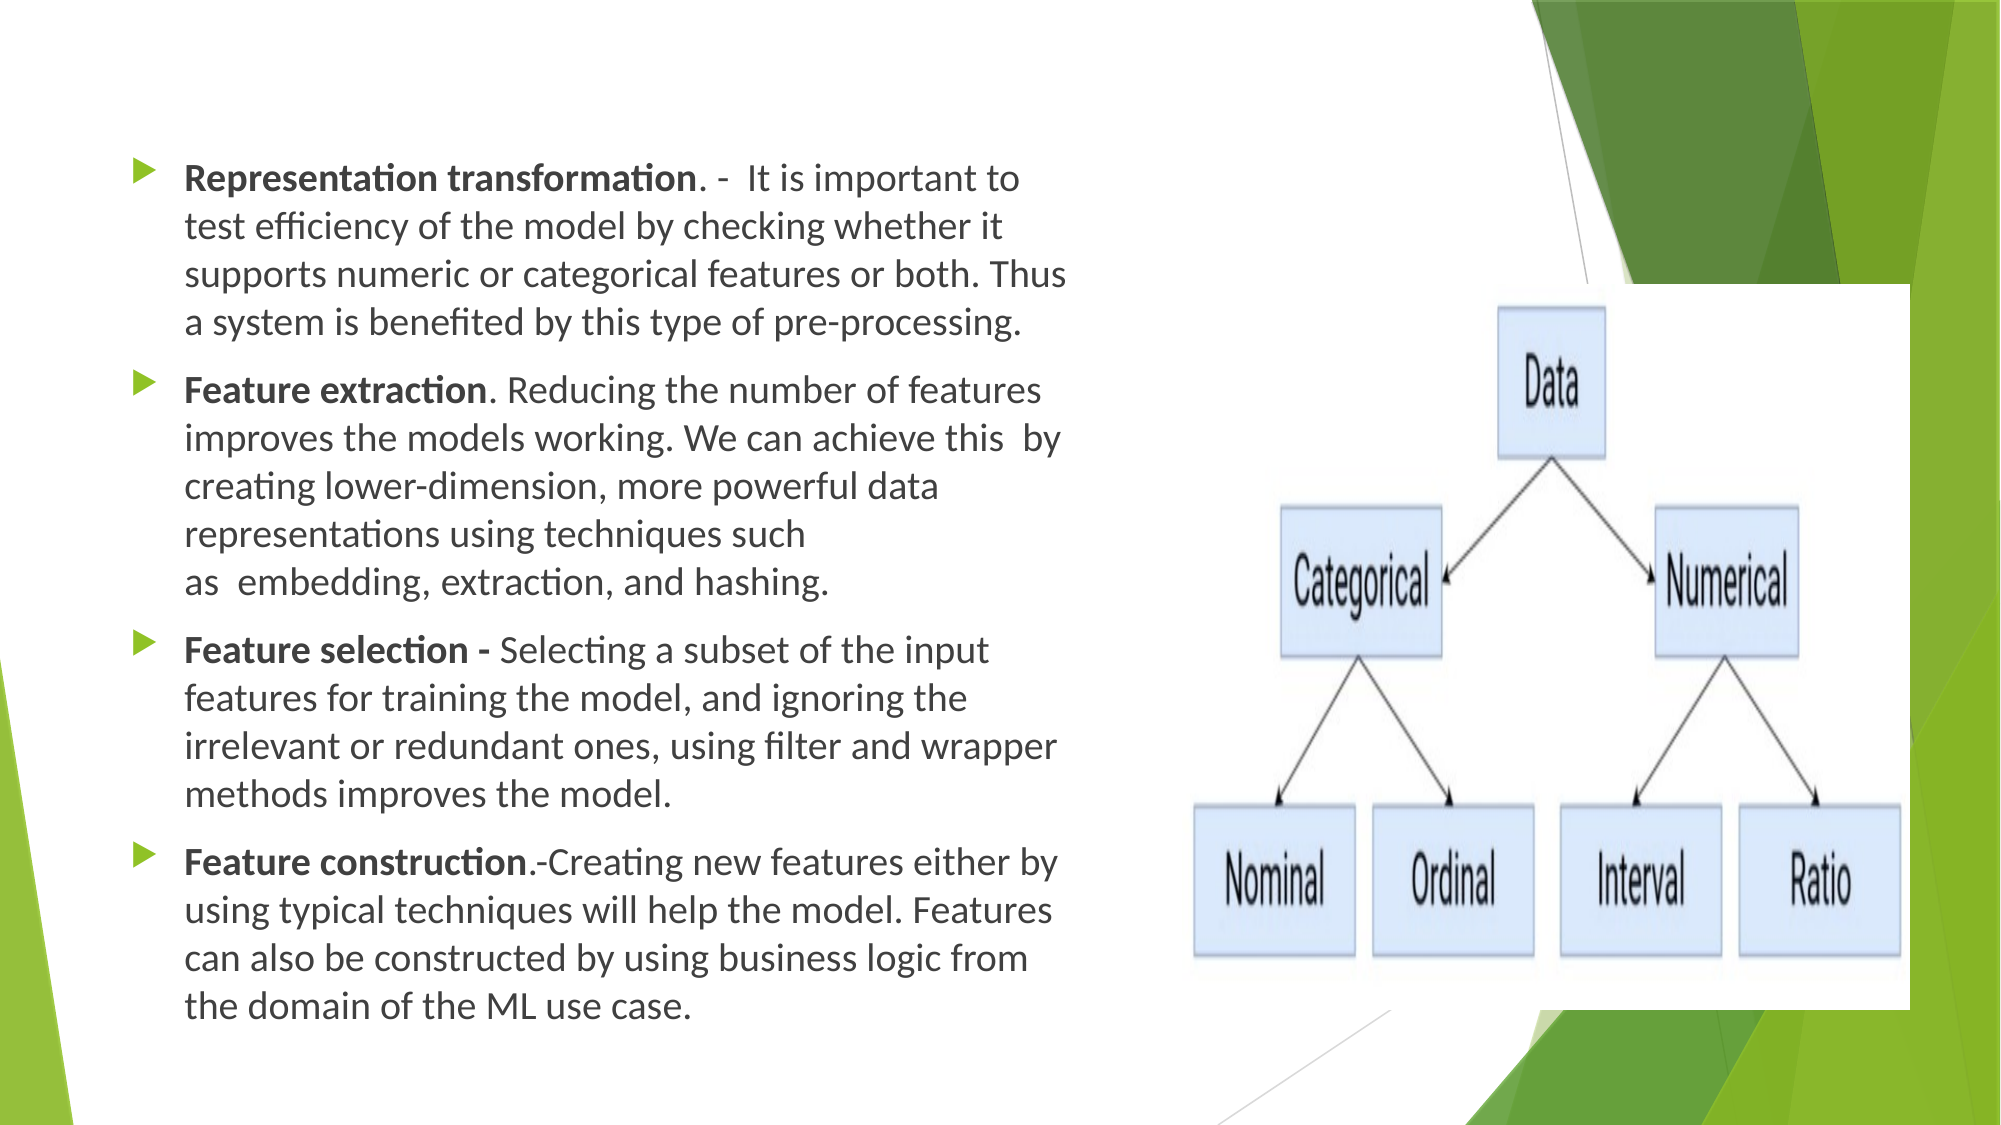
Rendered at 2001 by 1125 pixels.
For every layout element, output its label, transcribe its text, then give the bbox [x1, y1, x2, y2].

list Representation transformation. - It is important to test efficiency of the model by checking whether it supports numeric or categorical features or both. Thus a system is benefited by this type of pre-processing. Feature extraction. Reducing the number of features improves the models working. We can achieve this by creating lower-dimension, more powerful data representations using techniques such as embedding, extraction, and hashing. Feature selection - Selecting a subset of the input features for training the model, and ignoring the irrelevant or redundant ones, using filter and wrapper methods improves the model. Feature construction.-Creating new features either by using typical techniques will help the model. Features can also be constructed by using business logic from the domain of the ML use case. [115, 143, 1093, 1054]
picture [1182, 284, 1910, 1010]
